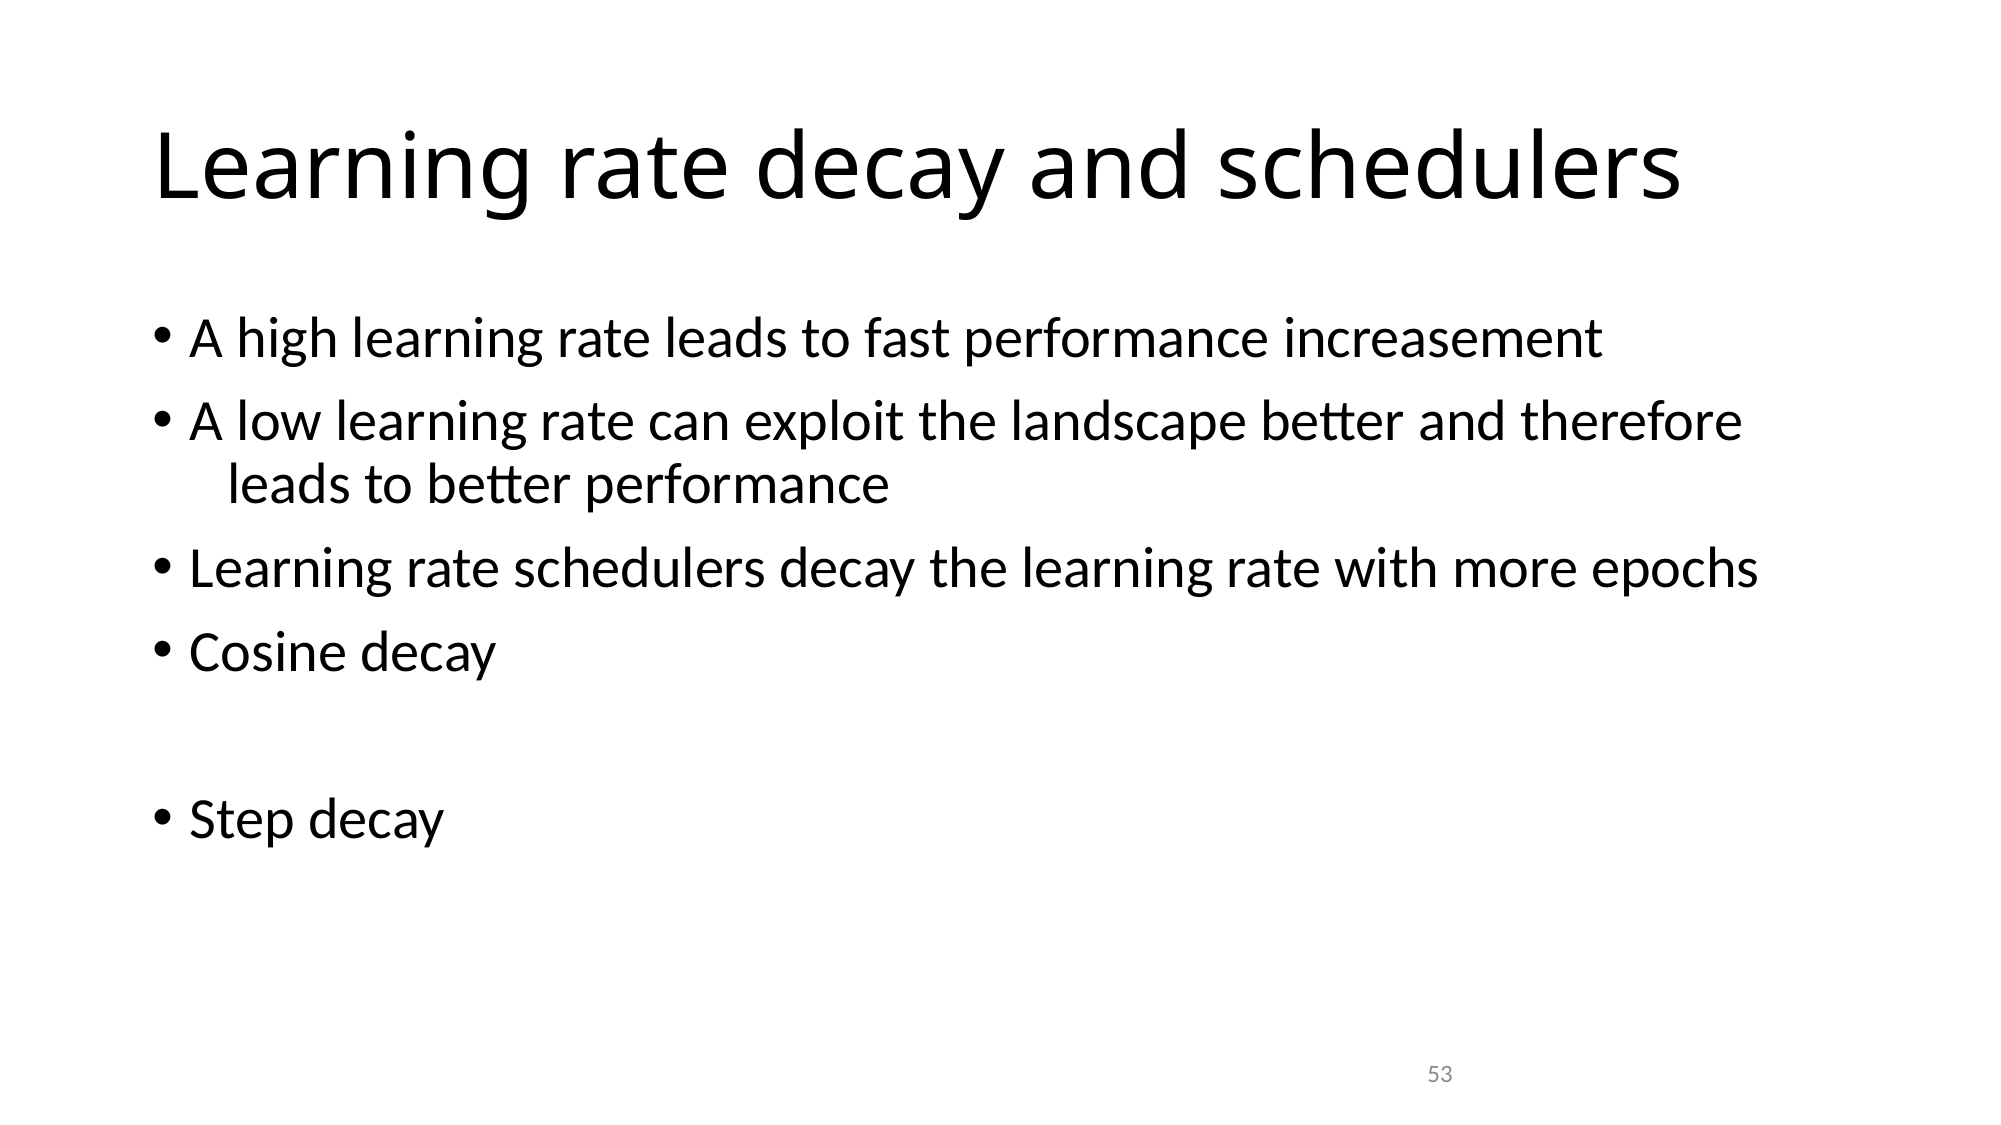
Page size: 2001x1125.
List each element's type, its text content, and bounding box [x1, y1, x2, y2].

title Learning rate decay and schedulers [137, 59, 1863, 278]
list A high learning rate leads to fast performance increasement A low learning rate can exploit the landscape better and therefore leads to better performance Learning rate schedulers decay the learning rate with more epochs Cosine decay Step decay [137, 299, 1863, 1014]
text_box [1412, 1042, 1863, 1103]
